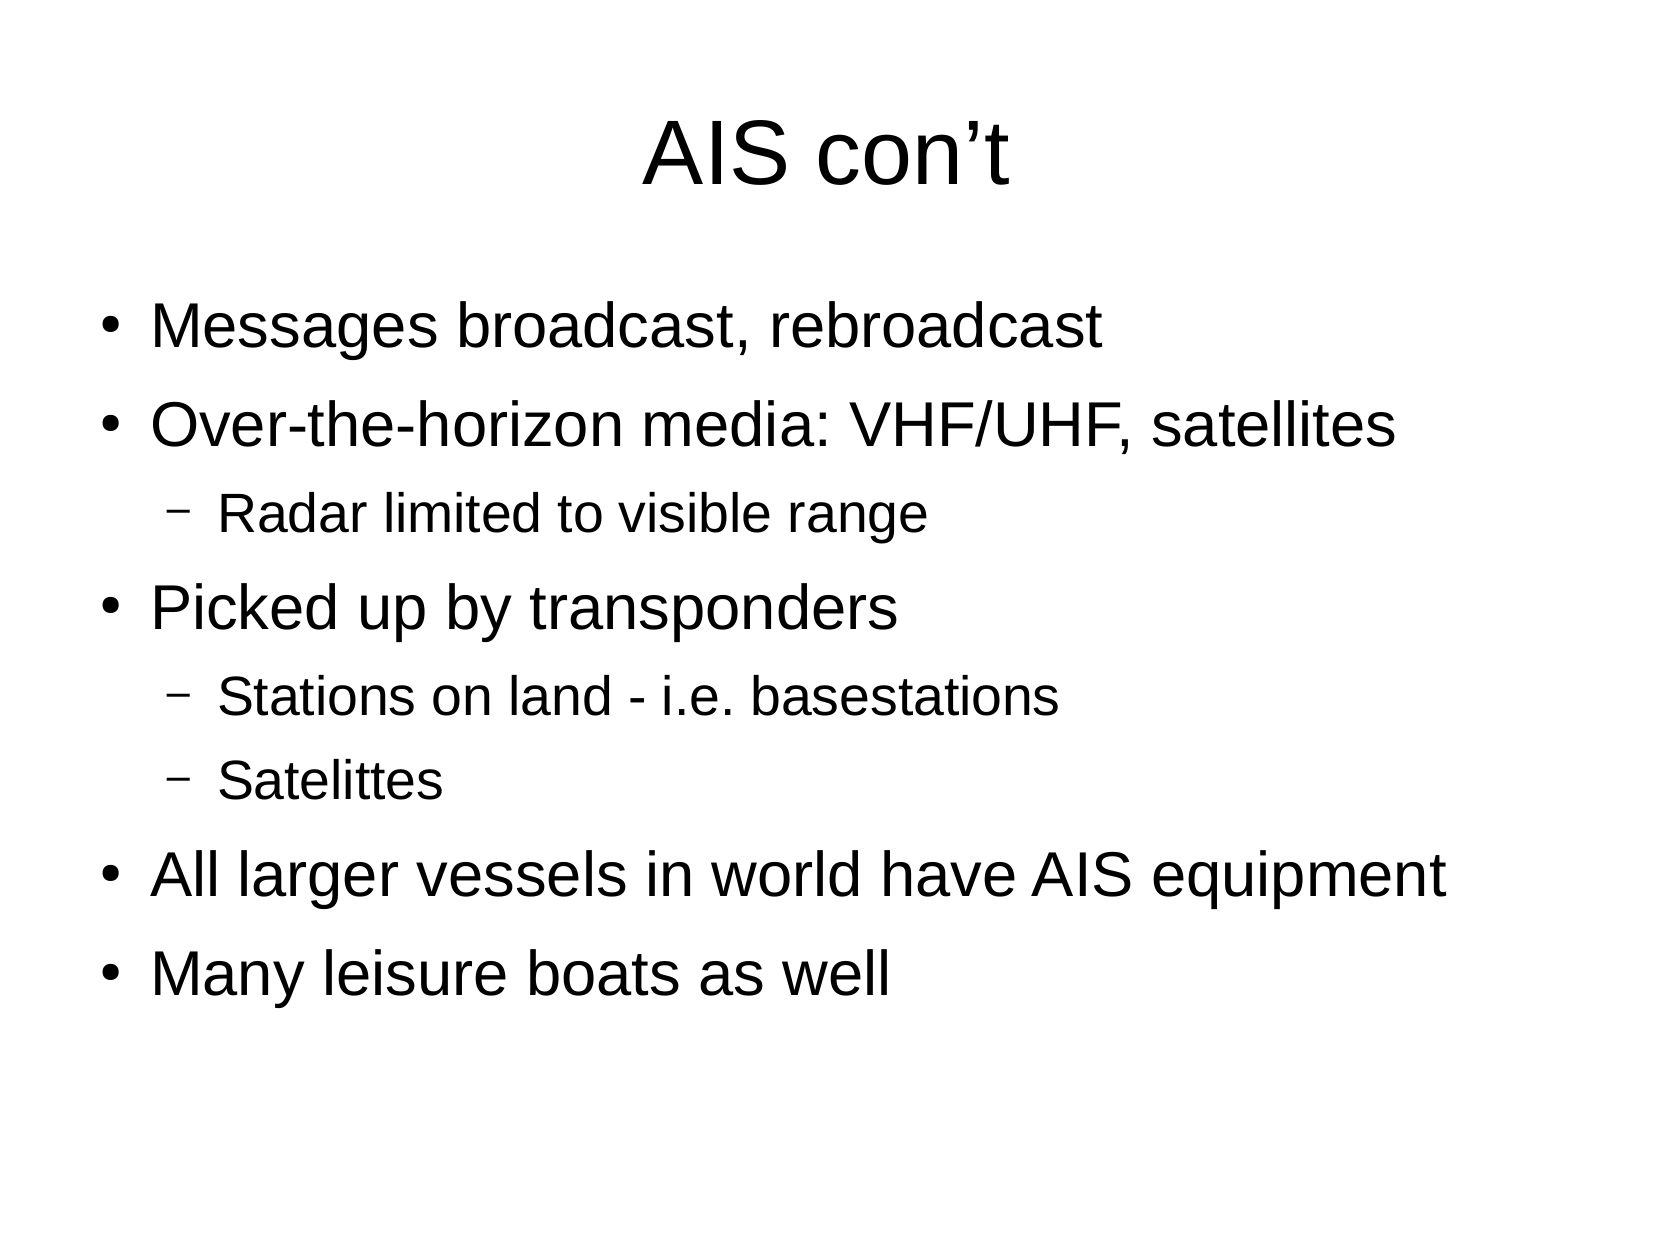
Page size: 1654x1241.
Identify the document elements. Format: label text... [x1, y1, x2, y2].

list Messages broadcast, rebroadcast Over-the-horizon media: VHF/UHF, satellites Radar limited to visible range Picked up by transponders Stations on land - i.e. basestations Satelittes All larger vessels in world have AIS equipment Many leisure boats as well [82, 290, 1571, 1010]
title AIS con’t [82, 49, 1571, 257]
